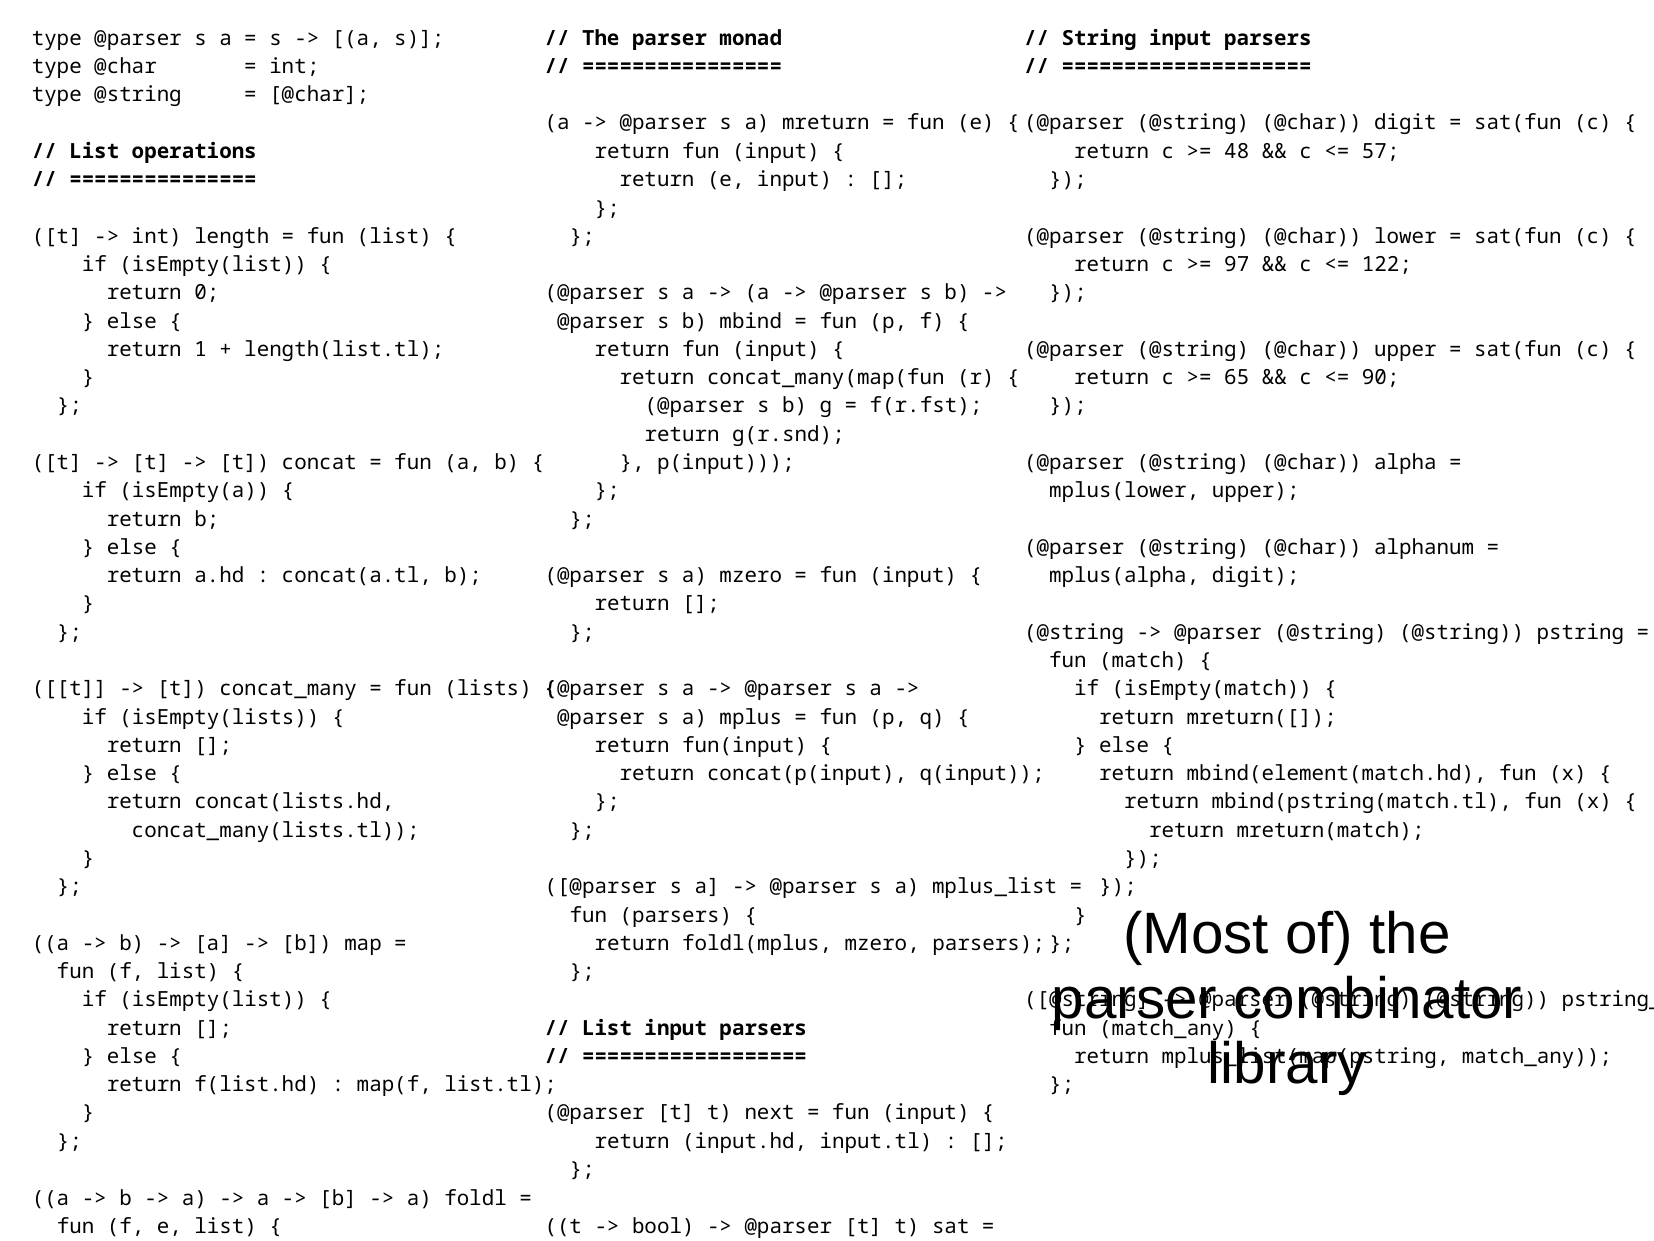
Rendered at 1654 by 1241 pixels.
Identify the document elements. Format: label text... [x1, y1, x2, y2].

text_box type @parser s a = s -> [(a, s)]; type @char = int; type @string = [@char]; // List operations // =============== ([t] -> int) length = fun (list) { if (isEmpty(list)) { return 0; } else { return 1 + length(list.tl); } }; ([t] -> [t] -> [t]) concat = fun (a, b) { if (isEmpty(a)) { return b; } else { return a.hd : concat(a.tl, b); } }; ([[t]] -> [t]) concat_many = fun (lists) { if (isEmpty(lists)) { return []; } else { return concat(lists.hd, concat_many(lists.tl)); } }; ((a -> b) -> [a] -> [b]) map = fun (f, list) { if (isEmpty(list)) { return []; } else { return f(list.hd) : map(f, list.tl); } }; ((a -> b -> a) -> a -> [b] -> a) foldl = fun (f, e, list) { if (isEmpty(list)) { return e; } else { return foldl(f, f(e, list.hd), list.tl); } }; ([a] -> [a]) reverse = fun (list) { [a] rev = []; while (!isEmpty(list)) { rev = list.hd : rev; list = list.tl; } return rev; }; [17, 15, 529, 1233]
text_box (Most of) the parser combinator library [1037, 893, 1538, 1103]
text_box // String input parsers // ==================== (@parser (@string) (@char)) digit = sat(fun (c) { return c >= 48 && c <= 57; }); (@parser (@string) (@char)) lower = sat(fun (c) { return c >= 97 && c <= 122; }); (@parser (@string) (@char)) upper = sat(fun (c) { return c >= 65 && c <= 90; }); (@parser (@string) (@char)) alpha = mplus(lower, upper); (@parser (@string) (@char)) alphanum = mplus(alpha, digit); (@string -> @parser (@string) (@string)) pstring = fun (match) { if (isEmpty(match)) { return mreturn([]); } else { return mbind(element(match.hd), fun (x) { return mbind(pstring(match.tl), fun (x) { return mreturn(match); }); }); } }; ([@string] -> @parser (@string) (@string)) pstring_any = fun (match_any) { return mplus_list(map(pstring, match_any)); }; [1009, 15, 1628, 819]
text_box // The parser monad // ================ (a -> @parser s a) mreturn = fun (e) { return fun (input) { return (e, input) : []; }; }; (@parser s a -> (a -> @parser s b) -> @parser s b) mbind = fun (p, f) { return fun (input) { return concat_many(map(fun (r) { (@parser s b) g = f(r.fst); return g(r.snd); }, p(input))); }; }; (@parser s a) mzero = fun (input) { return []; }; (@parser s a -> @parser s a -> @parser s a) mplus = fun (p, q) { return fun(input) { return concat(p(input), q(input)); }; }; ([@parser s a] -> @parser s a) mplus_list = fun (parsers) { return foldl(mplus, mzero, parsers); }; // List input parsers // ================== (@parser [t] t) next = fun (input) { return (input.hd, input.tl) : []; }; ((t -> bool) -> @parser [t] t) sat = fun (P) { return fun (input) { if (P(input.hd)) { return next(input); } else { return []; } }; }; (t -> @parser [t] t) element = fun (e1) { return sat(fun (e2) { return (e1 == e2); }); }; [529, 15, 1011, 1233]
